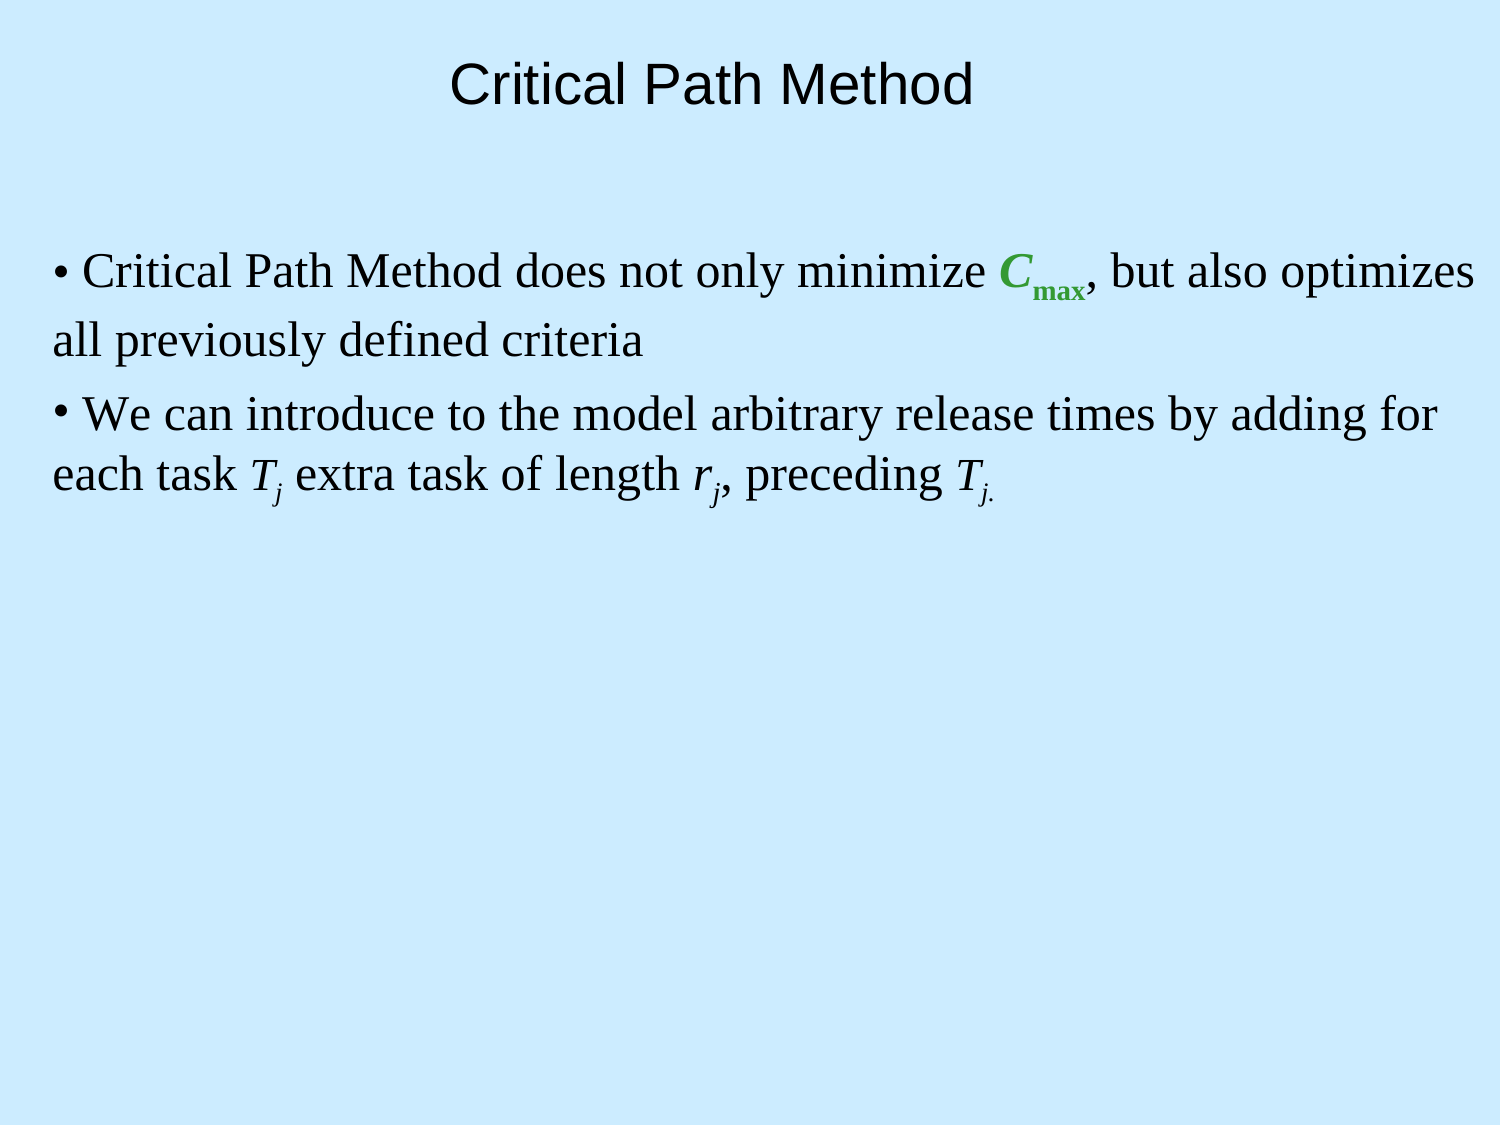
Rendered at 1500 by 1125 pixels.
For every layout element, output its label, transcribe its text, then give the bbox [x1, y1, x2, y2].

text_box Critical Path Method does not only minimize Cmax, but also optimizes all previously defined criteria We can introduce to the model arbitrary release times by adding for each task Tj extra task of length rj, preceding Tj. [37, 230, 1500, 517]
title Critical Path Method [0, 0, 1463, 175]
